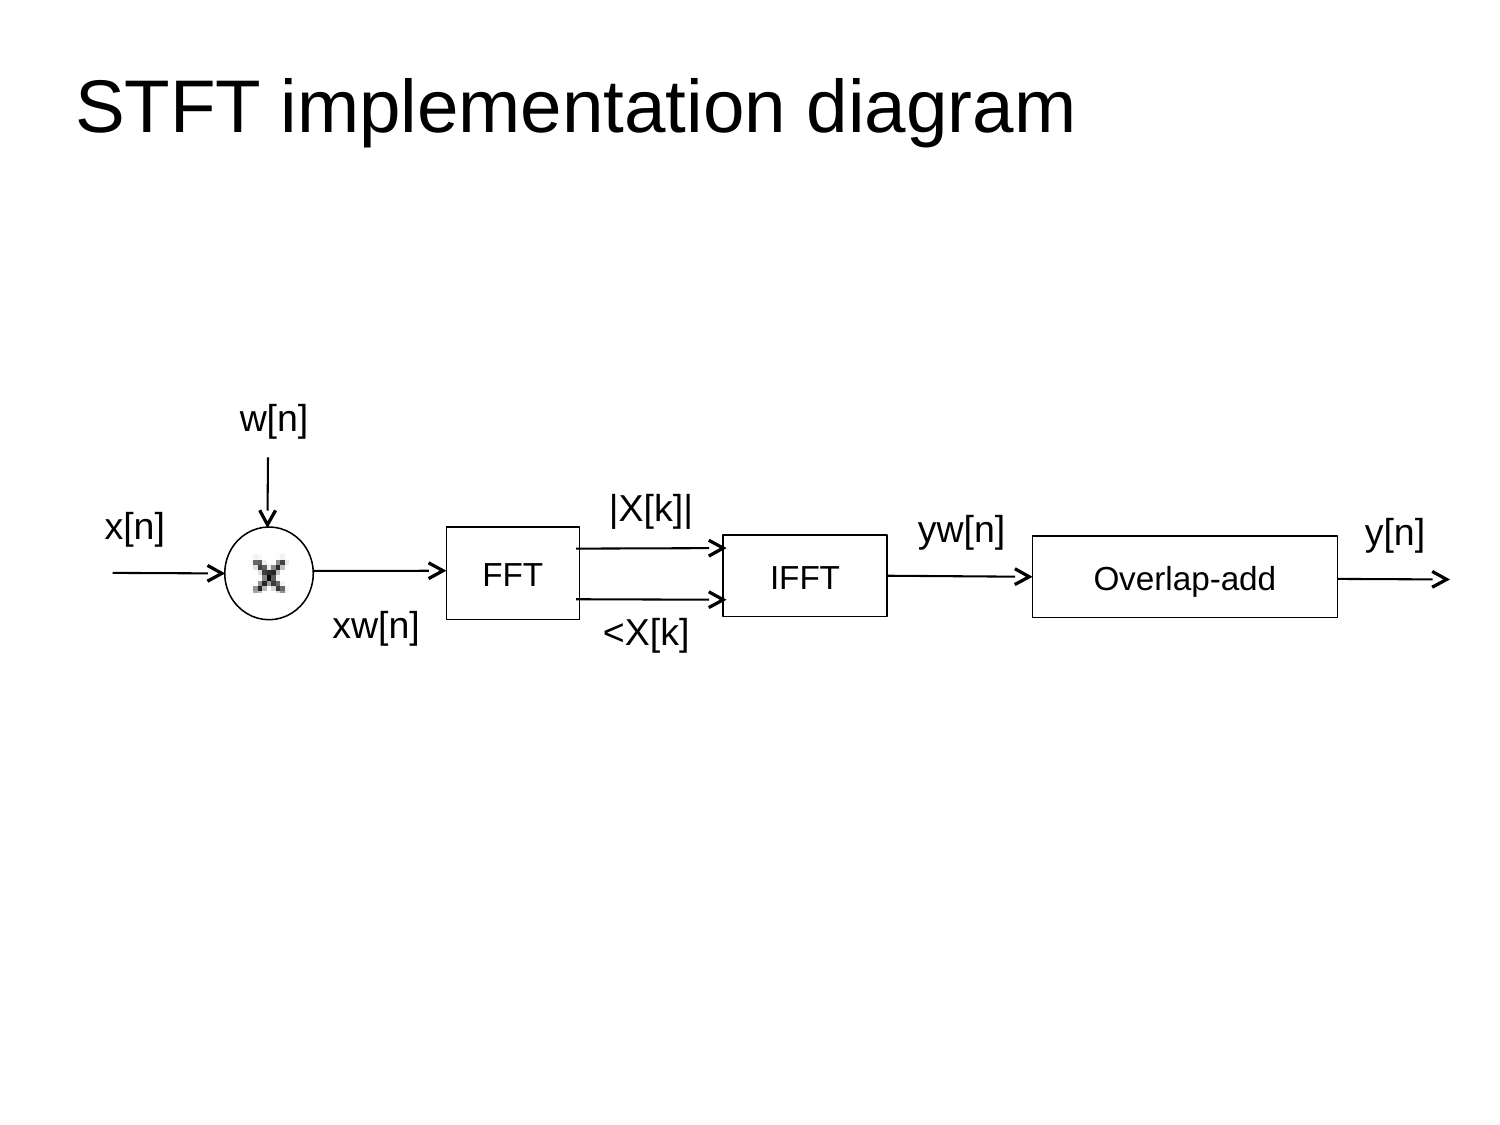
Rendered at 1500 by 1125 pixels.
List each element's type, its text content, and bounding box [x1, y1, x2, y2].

text_box <X[k] [588, 604, 705, 661]
text_box xw[n] [317, 597, 436, 655]
text_box FFT [446, 526, 580, 620]
text_box y[n] [1350, 504, 1441, 561]
text_box x[n] [89, 498, 181, 555]
text_box Overlap-add [1032, 536, 1338, 618]
title STFT implementation diagram [75, 12, 1426, 201]
text_box IFFT [722, 535, 887, 617]
text_box |X[k]| [594, 479, 708, 537]
text_box yw[n] [903, 500, 1021, 558]
text_box w[n] [225, 389, 324, 447]
picture [240, 539, 295, 593]
